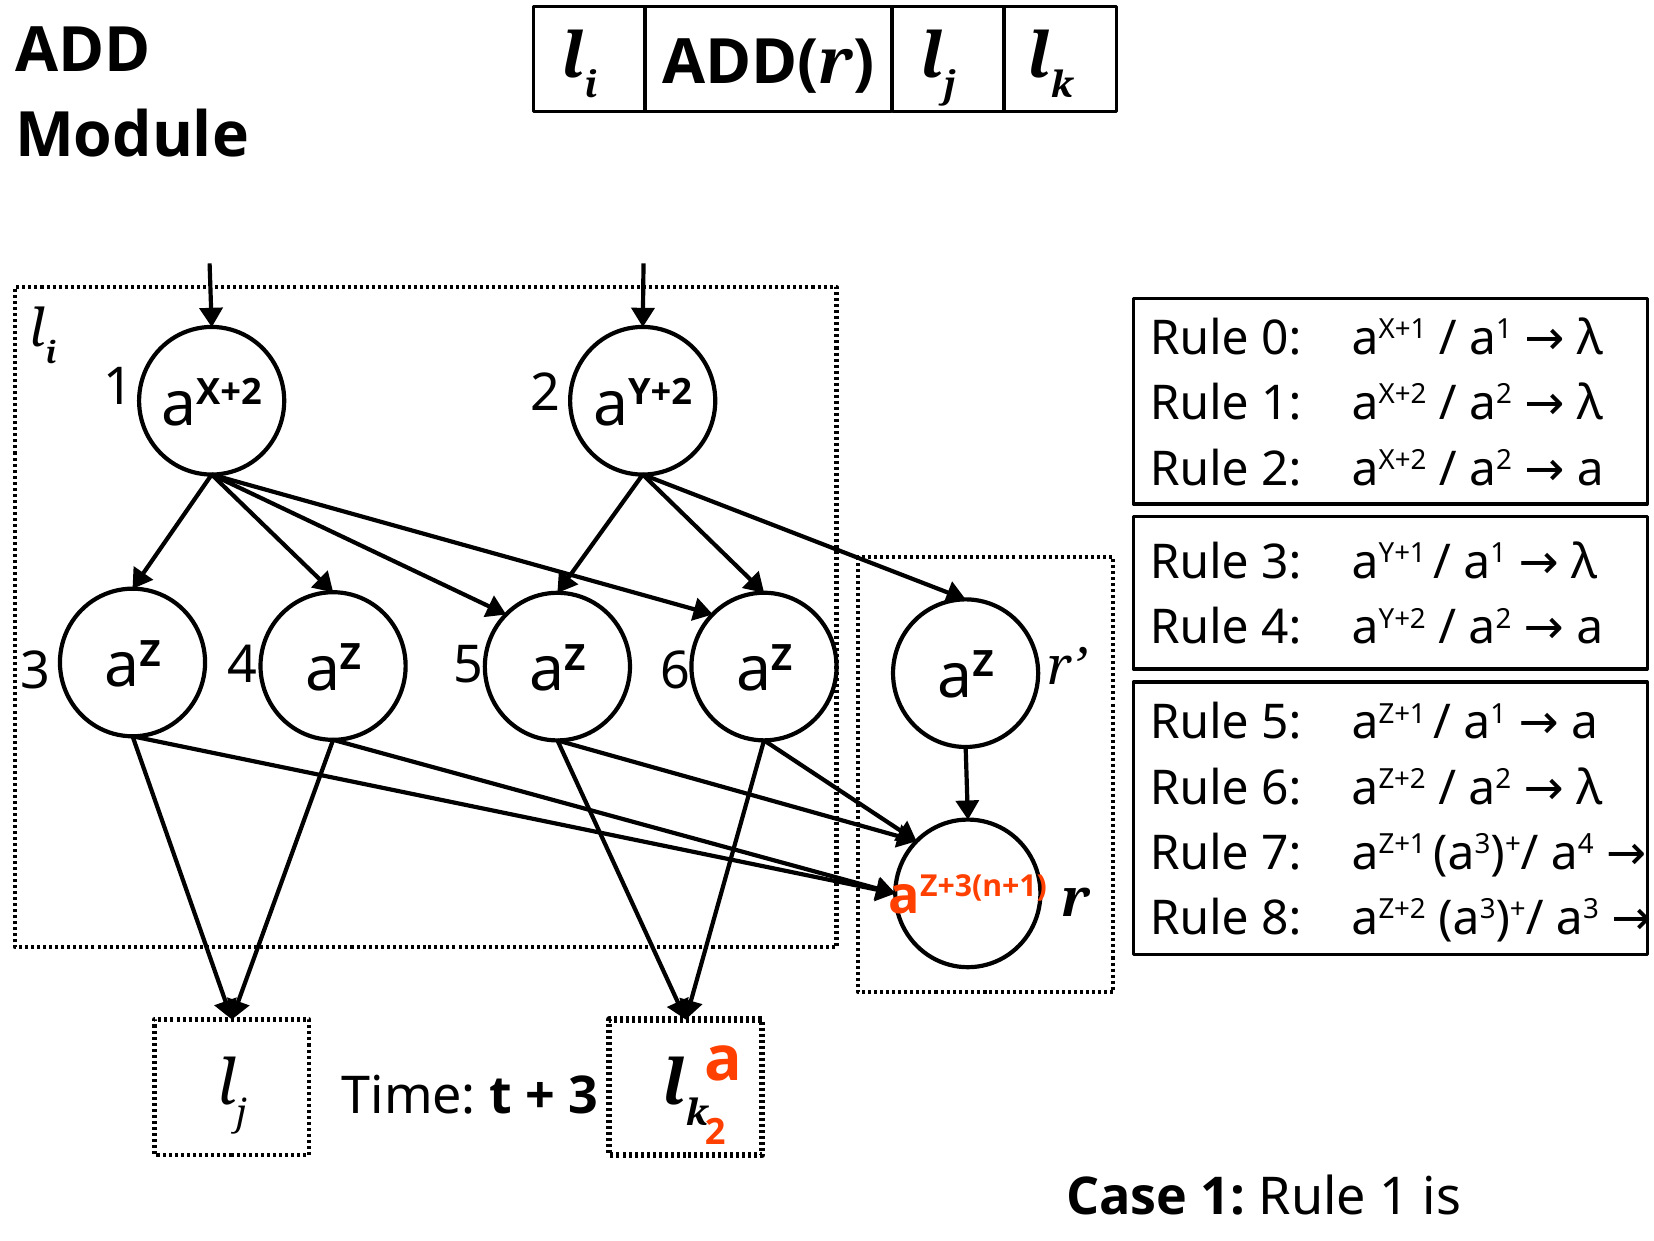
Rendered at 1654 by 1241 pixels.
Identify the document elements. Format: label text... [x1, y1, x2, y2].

text_box li [533, 6, 645, 112]
text_box Case 1: Rule 1 is activated. [1051, 1151, 1650, 1236]
text_box aZ [893, 599, 1039, 747]
text_box aY+2 [573, 326, 716, 475]
text_box Rule 3: aY+1 / a1 → λ Rule 4: aY+2 / a2 → a [1133, 516, 1648, 669]
text_box ADD Module [0, 0, 346, 95]
text_box lj [892, 6, 1004, 112]
text_box Time: t + 3 [326, 1050, 586, 1134]
text_box li [15, 272, 91, 386]
text_box lk [609, 1019, 763, 1156]
text_box aZ [273, 592, 406, 740]
text_box aZ [67, 588, 206, 737]
text_box r [1046, 854, 1094, 940]
text_box 6 [645, 625, 703, 723]
text_box lj [154, 1019, 310, 1156]
text_box Rule 0: aX+1 / a1 → λ Rule 1: aX+2 / a2 → λ Rule 2: aX+2 / a2 → a [1133, 298, 1648, 504]
text_box aX+2 [139, 326, 285, 475]
text_box aZ+3(n+1) [895, 819, 1041, 968]
text_box 1 [88, 341, 149, 440]
text_box a2 [690, 1006, 777, 1111]
text_box 2 [515, 347, 573, 446]
text_box 5 [438, 619, 496, 717]
text_box r’ [1032, 621, 1110, 708]
text_box Rule 5: aZ+1 / a1 → a Rule 6: aZ+2 / a2 → λ Rule 7: aZ+1 (a3)+/ a4 → λ Rule 8: aZ+2 (a3)+/ a3 → a [1133, 681, 1648, 955]
text_box aZ [496, 592, 631, 741]
text_box lk [1004, 6, 1117, 112]
text_box 4 [212, 619, 273, 717]
text_box aZ [703, 592, 837, 741]
text_box ADD(r) [645, 6, 892, 112]
text_box 3 [5, 625, 67, 723]
